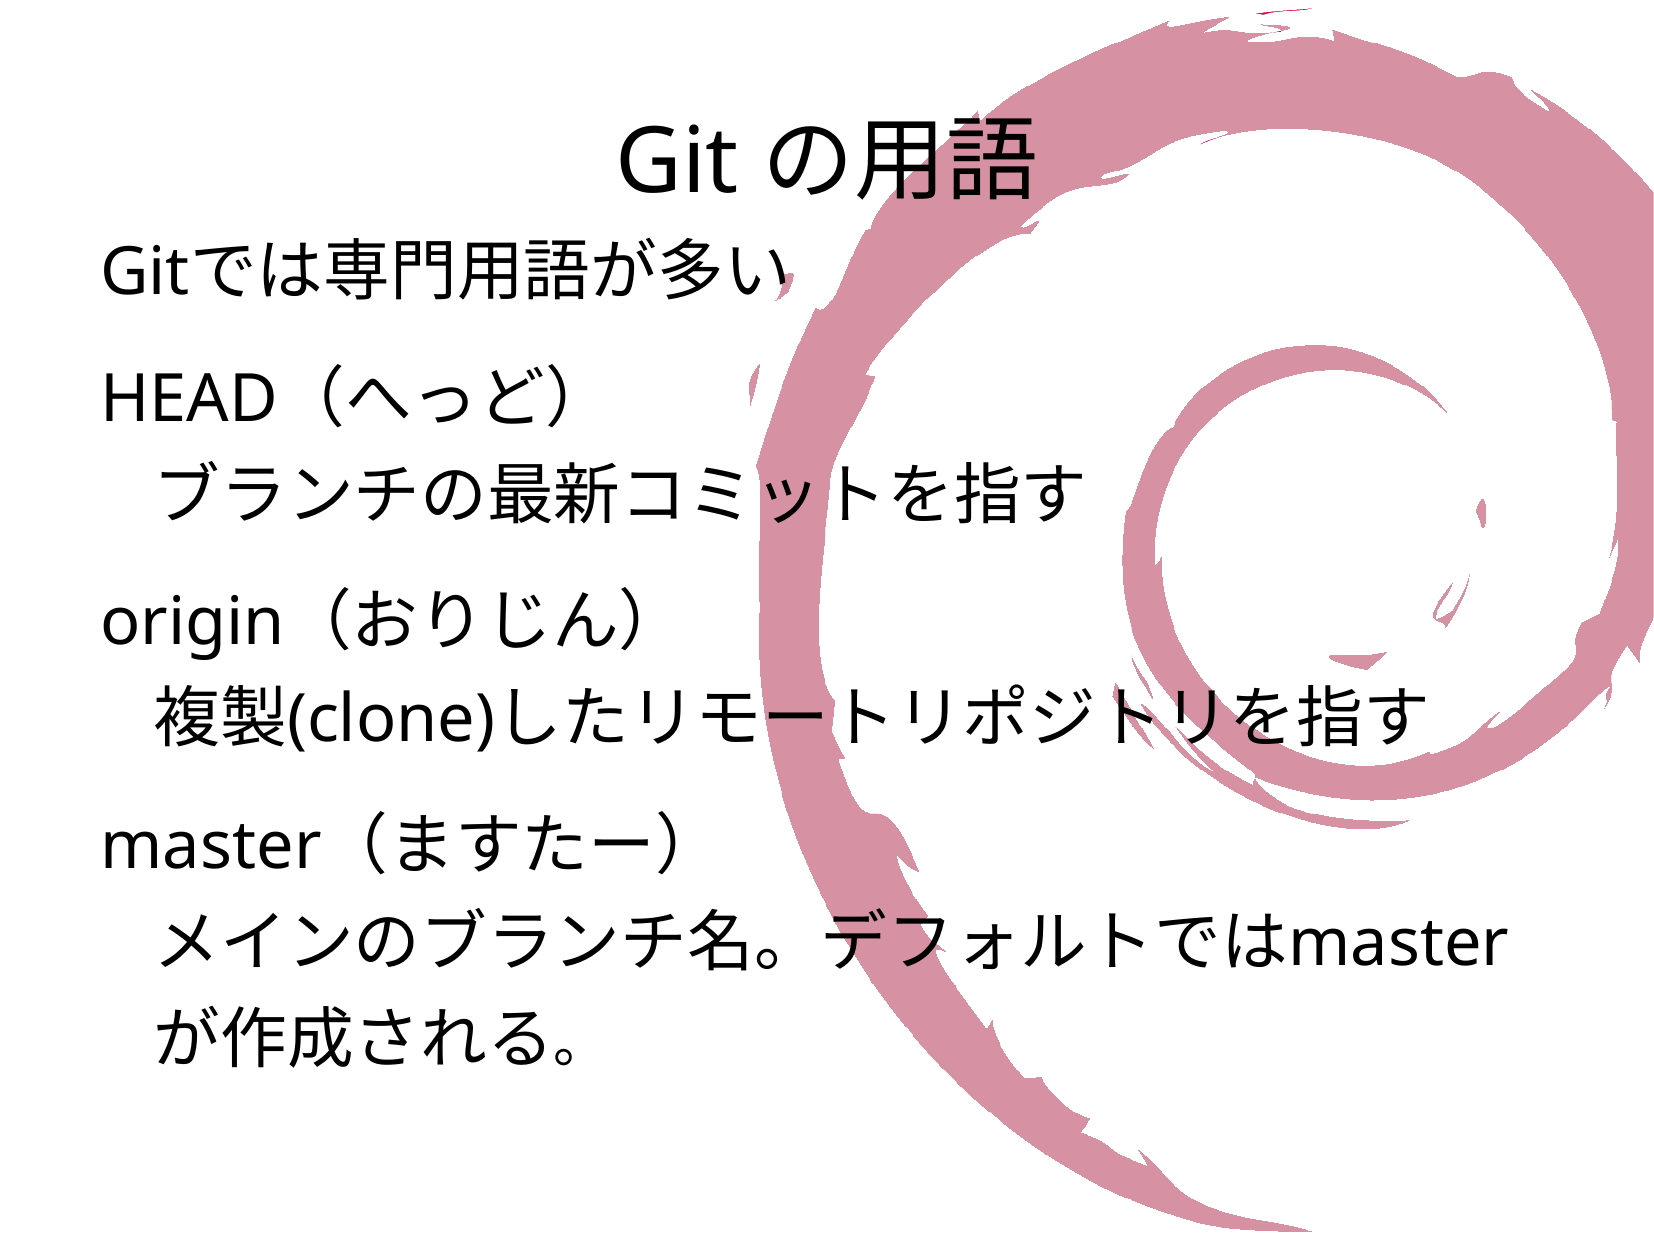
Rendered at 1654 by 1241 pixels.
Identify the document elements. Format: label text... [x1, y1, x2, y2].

picture [738, 0, 1654, 1241]
list Gitでは専門用語が多い HEAD（へっど） ブランチの最新コミットを指す origin（おりじん） 複製(clone)したリモートリポジトリを指す master（ますたー） メインのブランチ名。デフォルトではmasterが作成される。 [82, 217, 1571, 1037]
title Git の用語 [82, 49, 1571, 217]
